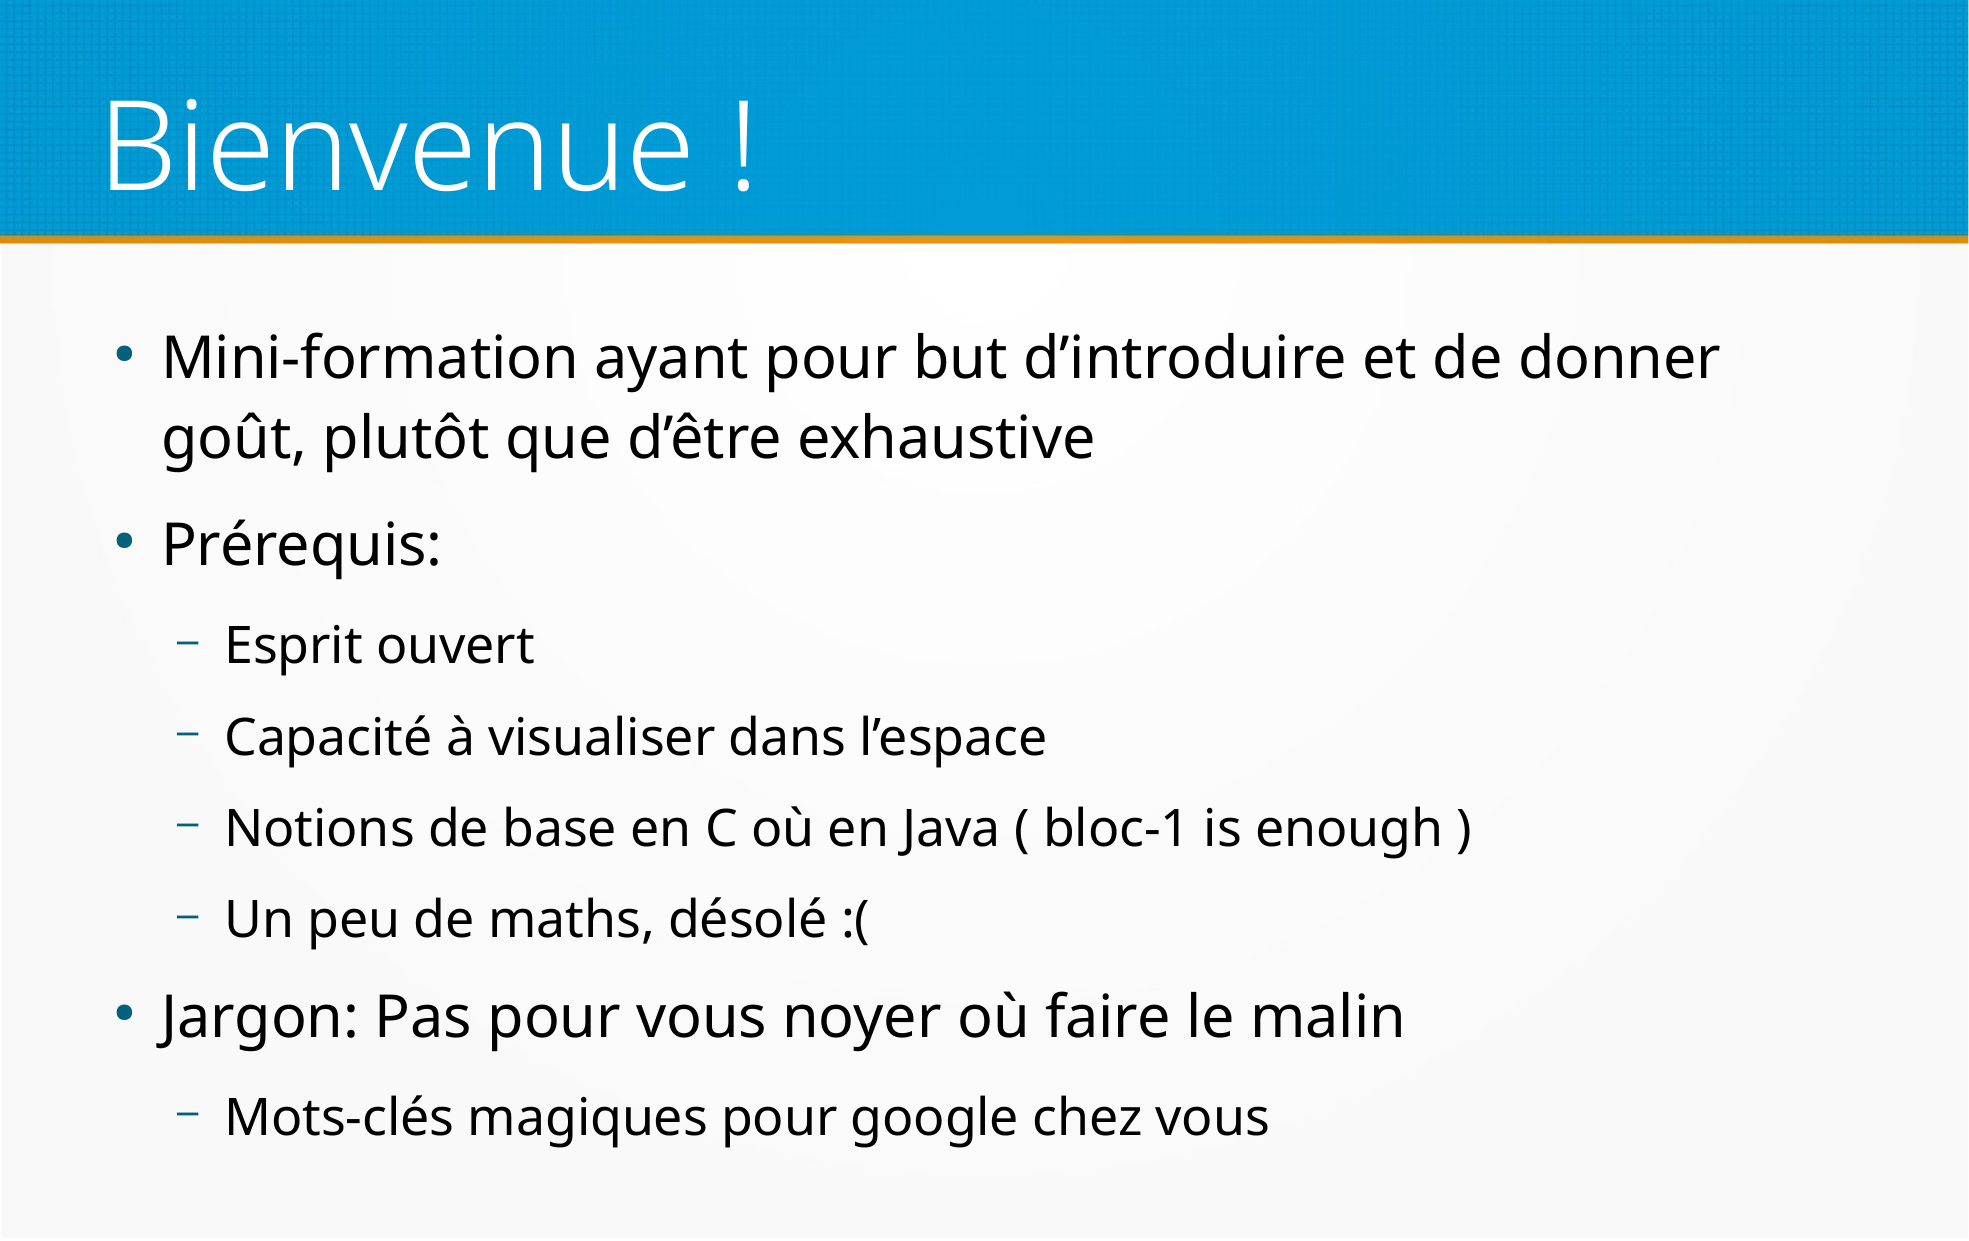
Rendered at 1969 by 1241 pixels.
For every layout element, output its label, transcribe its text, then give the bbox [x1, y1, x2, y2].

title Bienvenue ! [98, 19, 1870, 227]
picture [0, 233, 1969, 1241]
list Mini-formation ayant pour but d’introduire et de donner goût, plutôt que d’être exhaustive Prérequis: Esprit ouvert Capacité à visualiser dans l’espace Notions de base en C où en Java ( bloc-1 is enough ) Un peu de maths, désolé :( Jargon: Pas pour vous noyer où faire le malin Mots-clés magiques pour google chez vous [98, 315, 1861, 1156]
